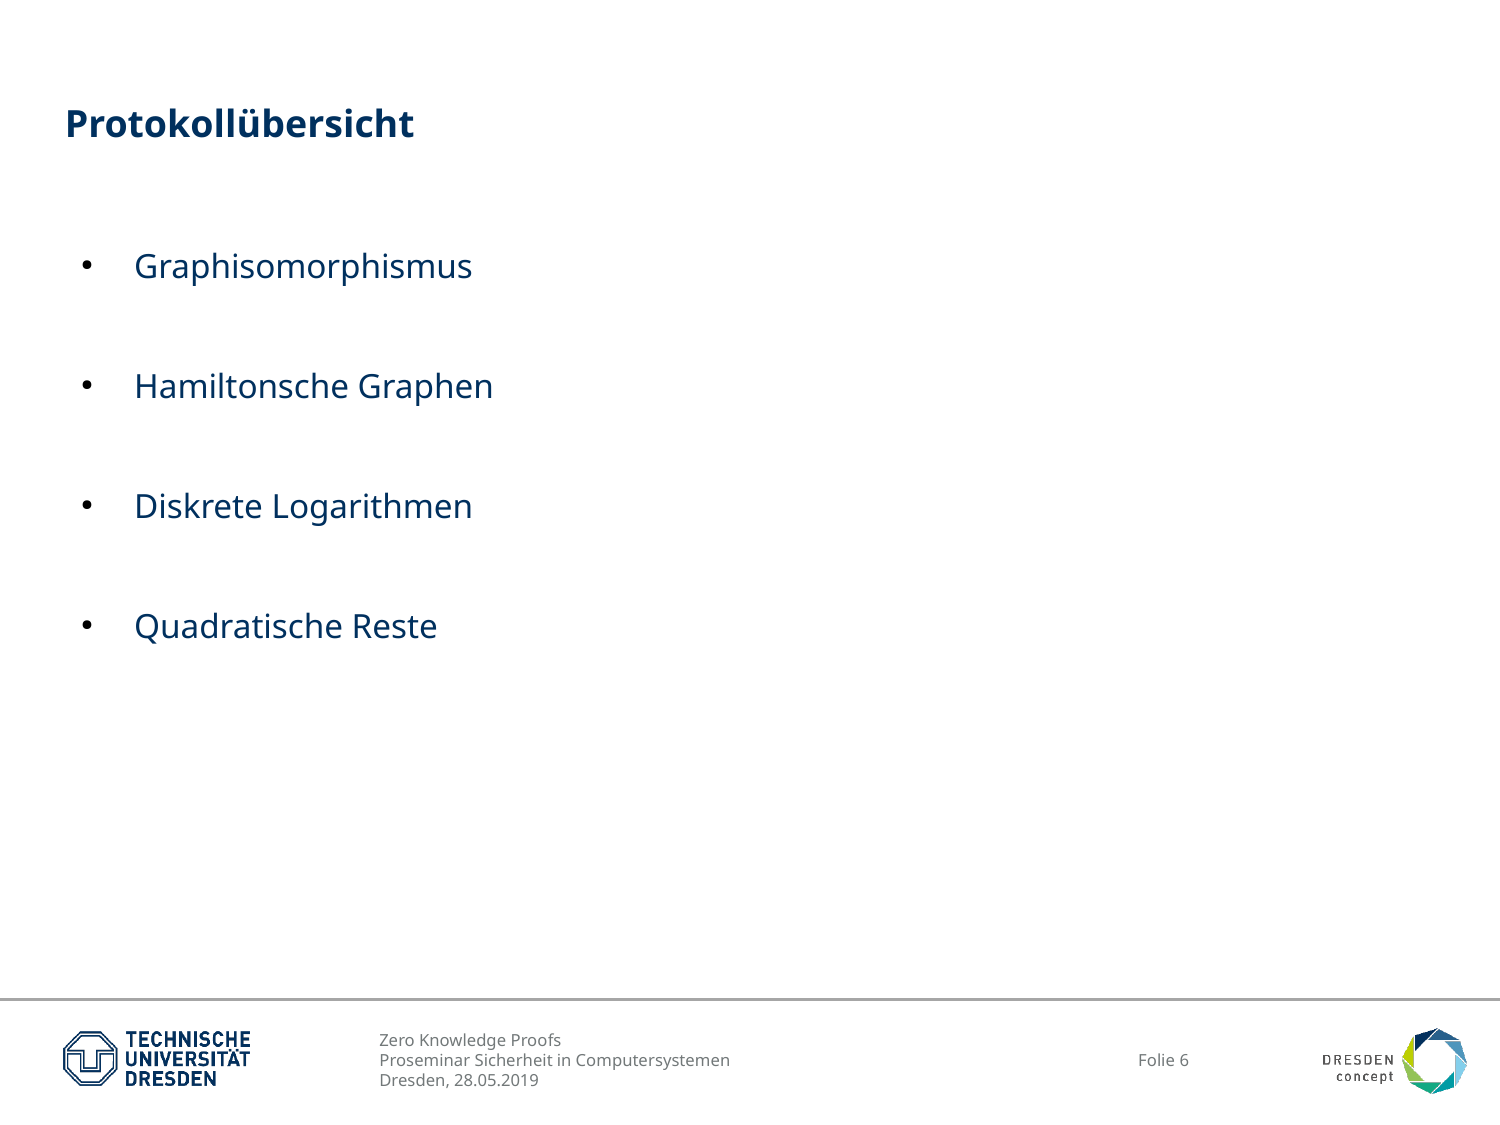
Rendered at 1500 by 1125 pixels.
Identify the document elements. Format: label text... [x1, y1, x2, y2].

title Protokollübersicht [64, 56, 1437, 190]
picture [63, 1031, 250, 1086]
picture [1323, 1028, 1467, 1094]
list Graphisomorphismus Hamiltonsche Graphen Diskrete Logarithmen Quadratische Reste [63, 243, 1437, 941]
